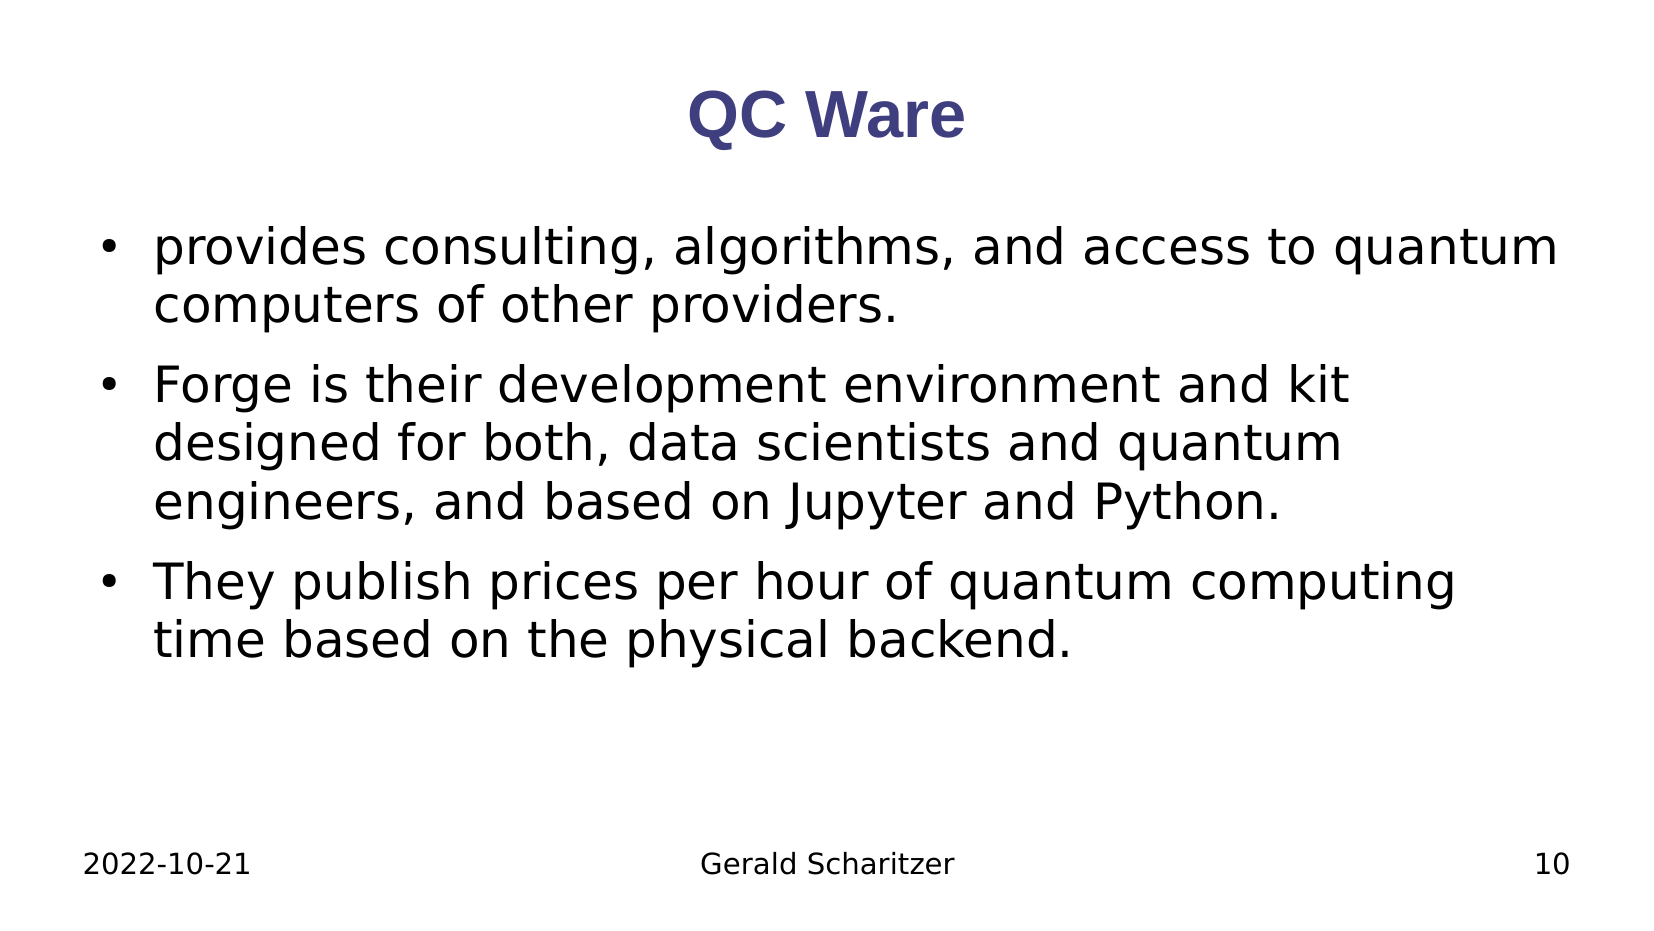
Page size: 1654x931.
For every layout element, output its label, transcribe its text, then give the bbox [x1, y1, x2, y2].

list provides consulting, algorithms, and access to quantum computers of other providers. Forge is their development environment and kit designed for both, data scientists and quantum engineers, and based on Jupyter and Python. They publish prices per hour of quantum computing time based on the physical backend. [82, 217, 1571, 758]
title QC Ware [82, 37, 1571, 193]
